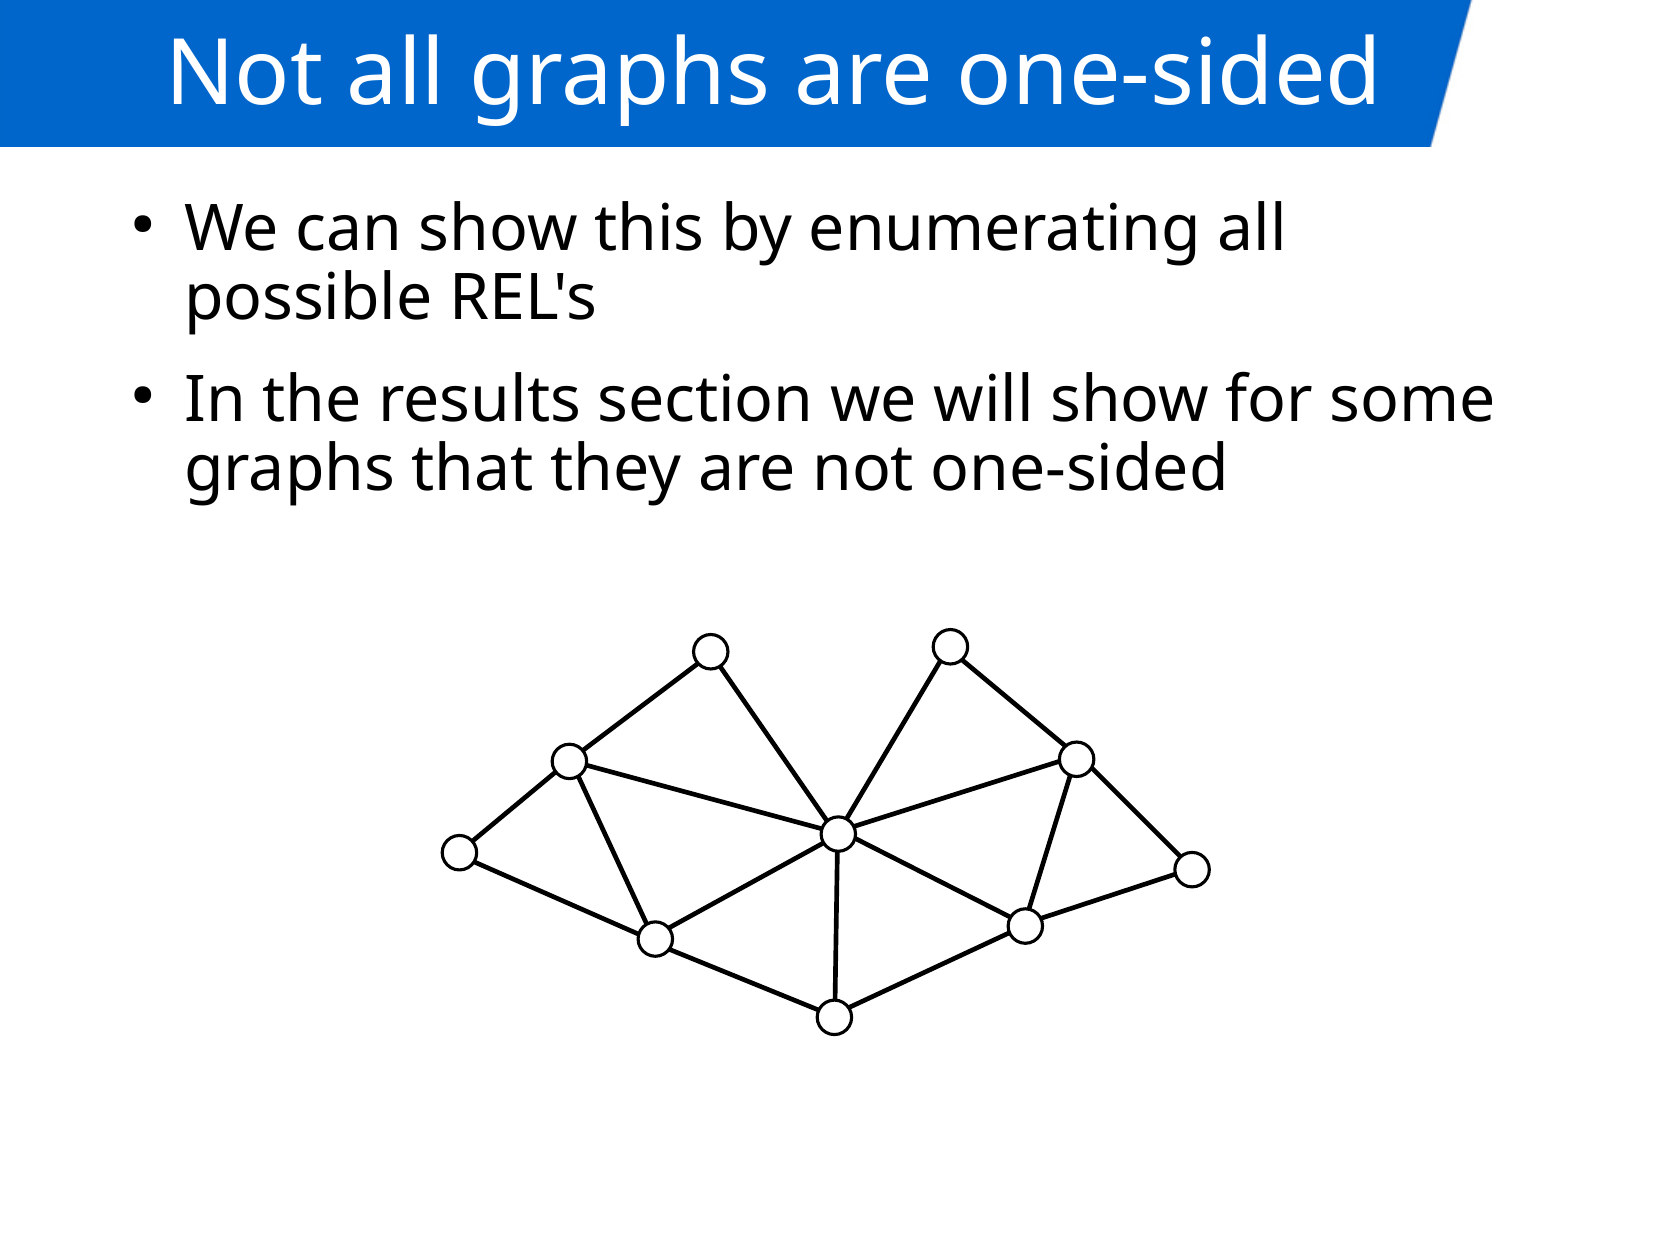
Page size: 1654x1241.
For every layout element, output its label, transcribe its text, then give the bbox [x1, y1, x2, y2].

text_box [821, 816, 856, 852]
list We can show this by enumerating all possible REL's In the results section we will show for some graphs that they are not one-sided [113, 195, 1540, 1118]
text_box [933, 629, 968, 665]
text_box [442, 835, 477, 870]
text_box [1174, 852, 1210, 887]
text_box [552, 744, 587, 779]
picture [0, 0, 1474, 147]
title Not all graphs are one-sided [150, 15, 1456, 136]
text_box [1059, 742, 1094, 777]
text_box [638, 921, 673, 957]
text_box [693, 634, 728, 669]
text_box [1008, 908, 1043, 944]
text_box [817, 1000, 852, 1035]
